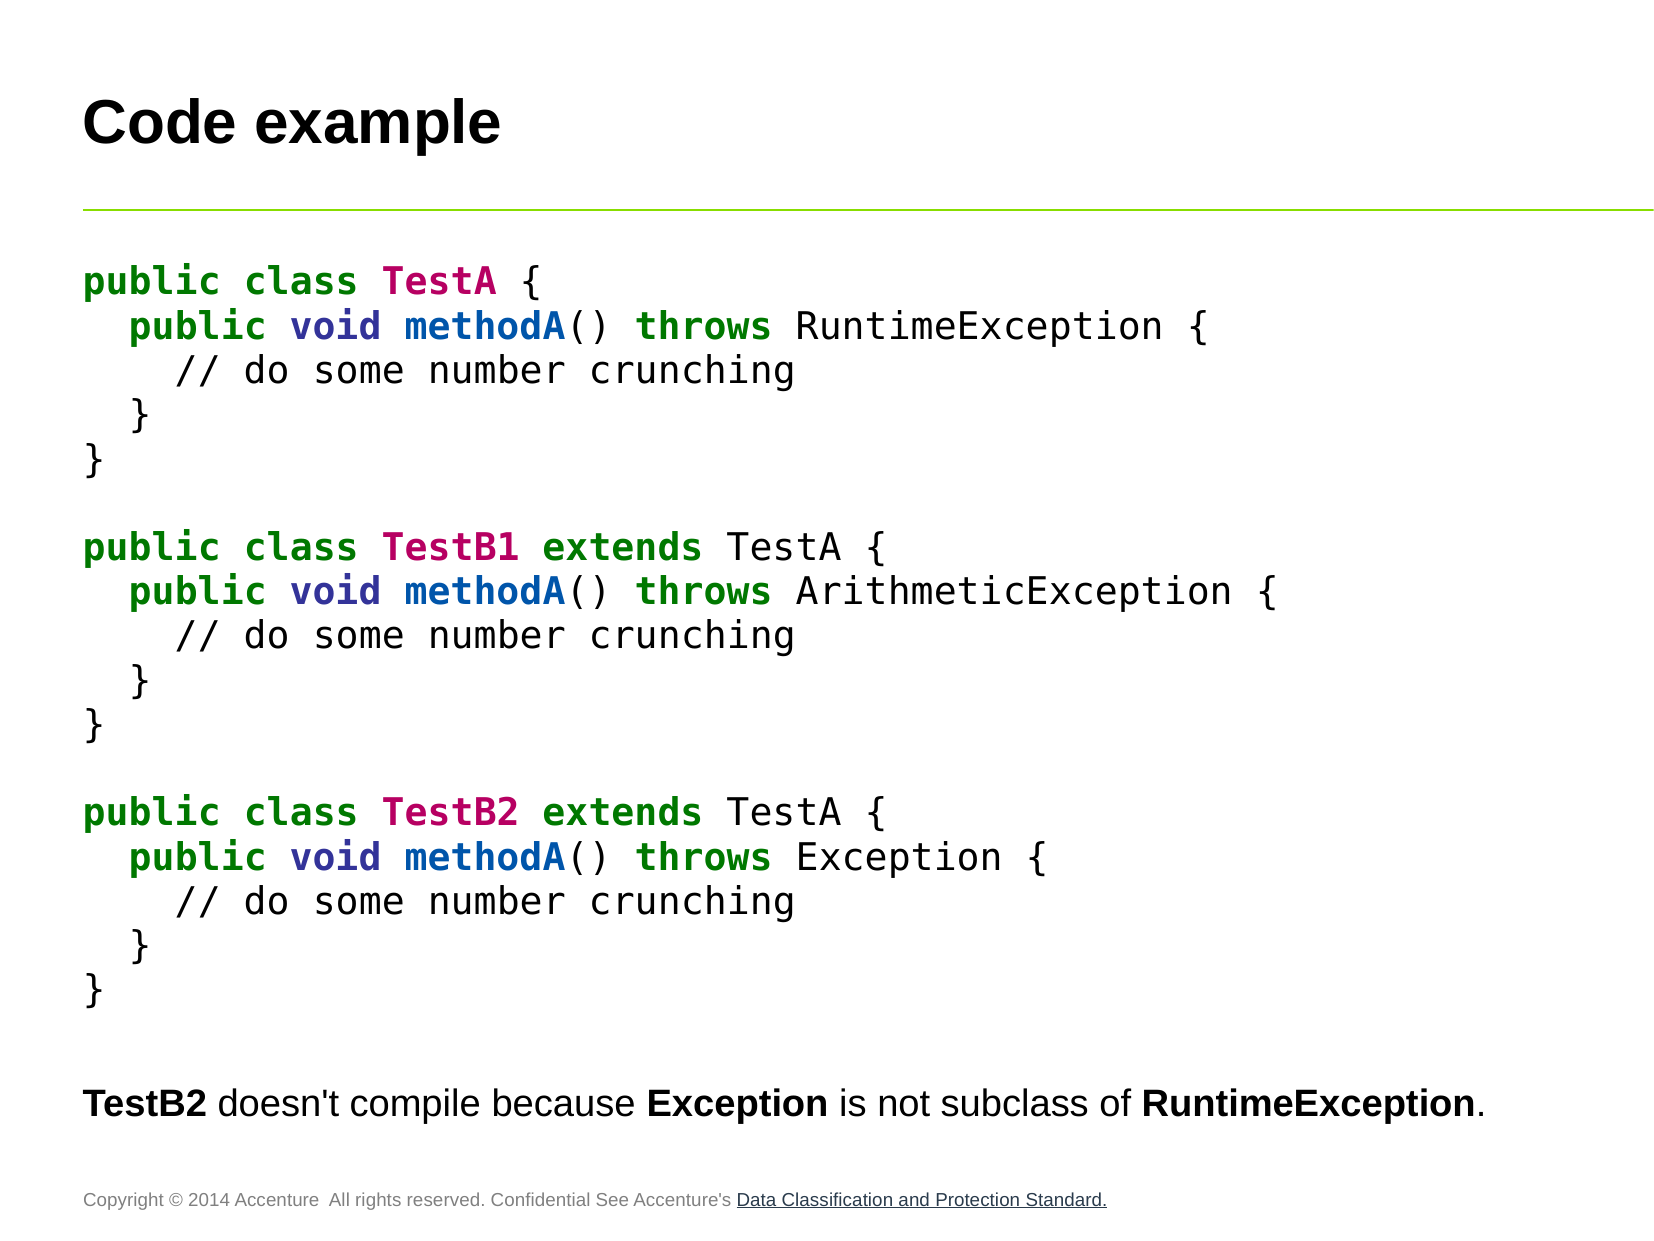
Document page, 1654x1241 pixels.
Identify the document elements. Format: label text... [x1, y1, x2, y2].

list public class TestA { public void methodA() throws RuntimeException { // do some number crunching } } public class TestB1 extends TestA { public void methodA() throws ArithmeticException { // do some number crunching } } public class TestB2 extends TestA { public void methodA() throws Exception { // do some number crunching } } TestB2 doesn't compile because Exception is not subclass of RuntimeException. [82, 259, 1538, 1134]
title Code example [82, 8, 1571, 236]
